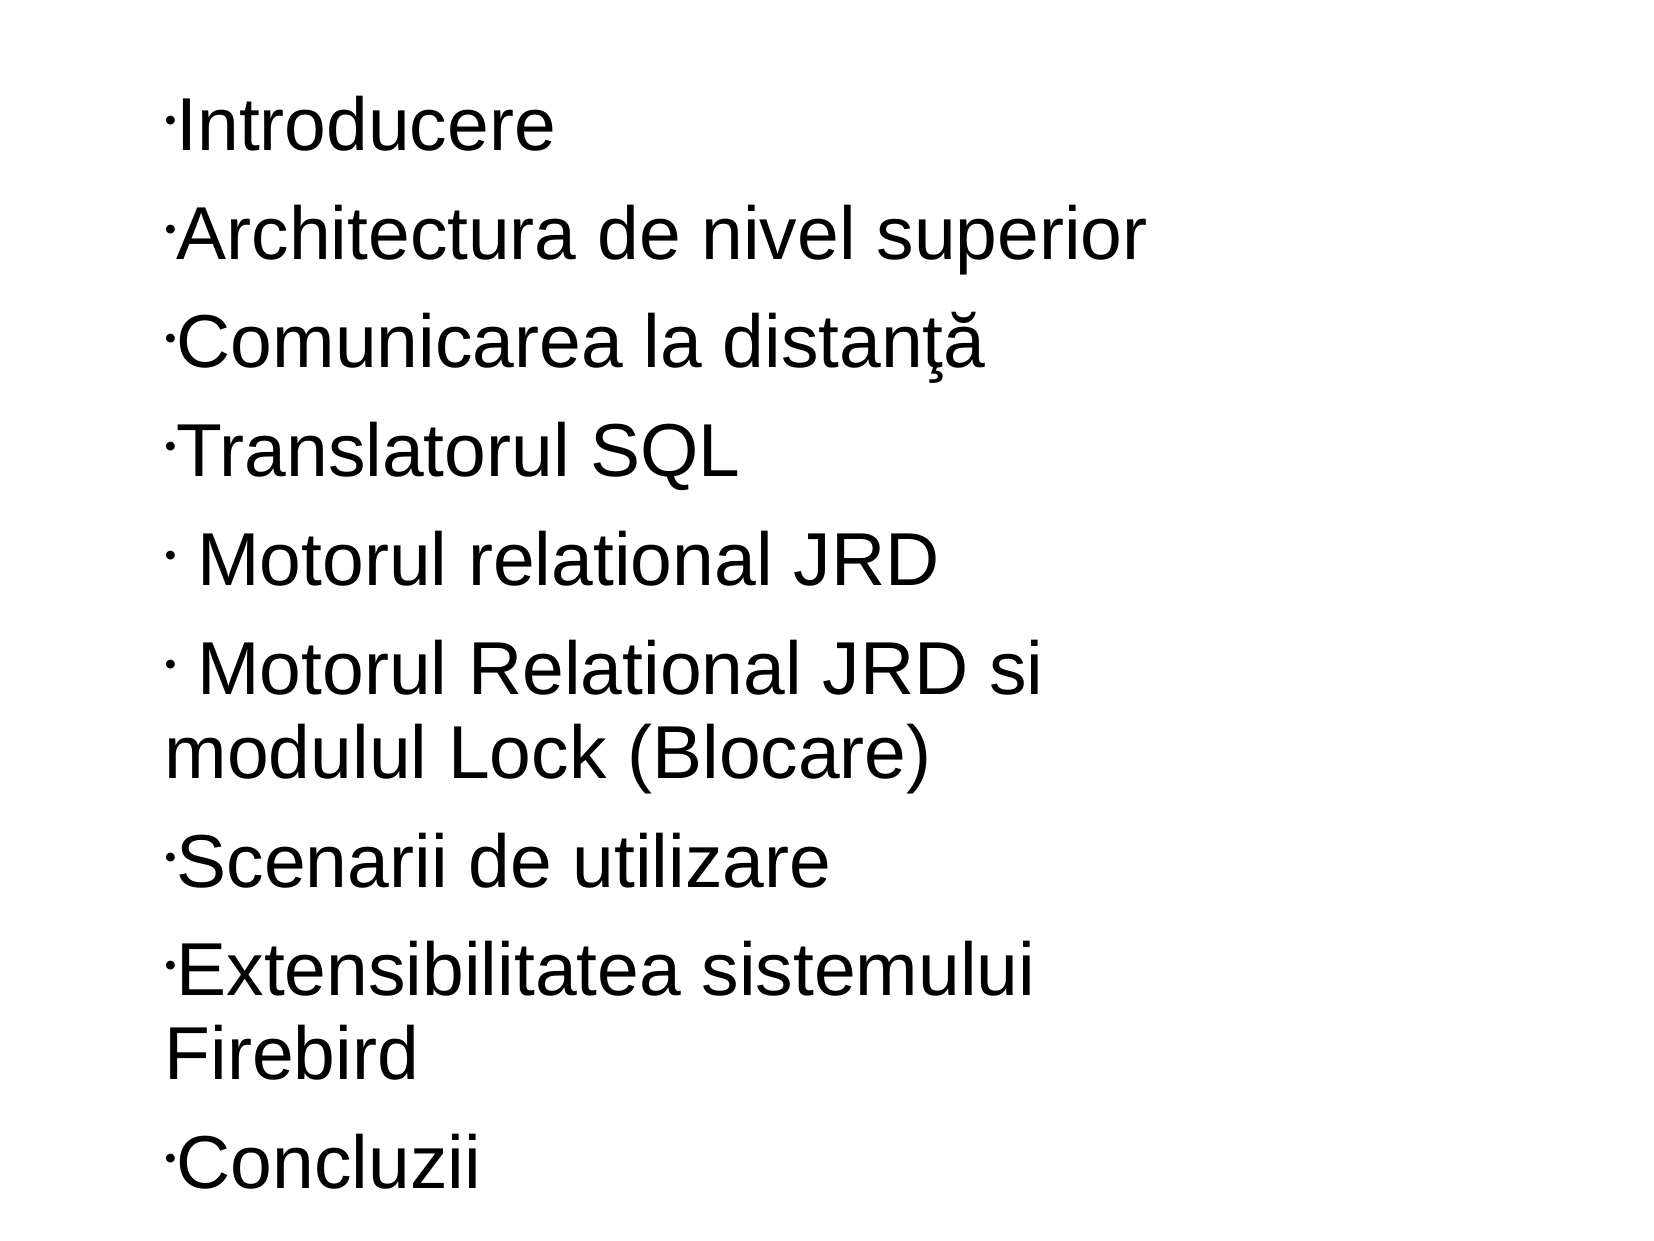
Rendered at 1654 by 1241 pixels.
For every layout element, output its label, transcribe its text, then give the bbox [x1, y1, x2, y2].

text_box Introducere Architectura de nivel superior Comunicarea la distanţă Translatorul SQL Motorul relational JRD Motorul Relational JRD si modulul Lock (Blocare) Scenarii de utilizare Extensibilitatea sistemului Firebird Concluzii [150, 75, 1238, 1241]
